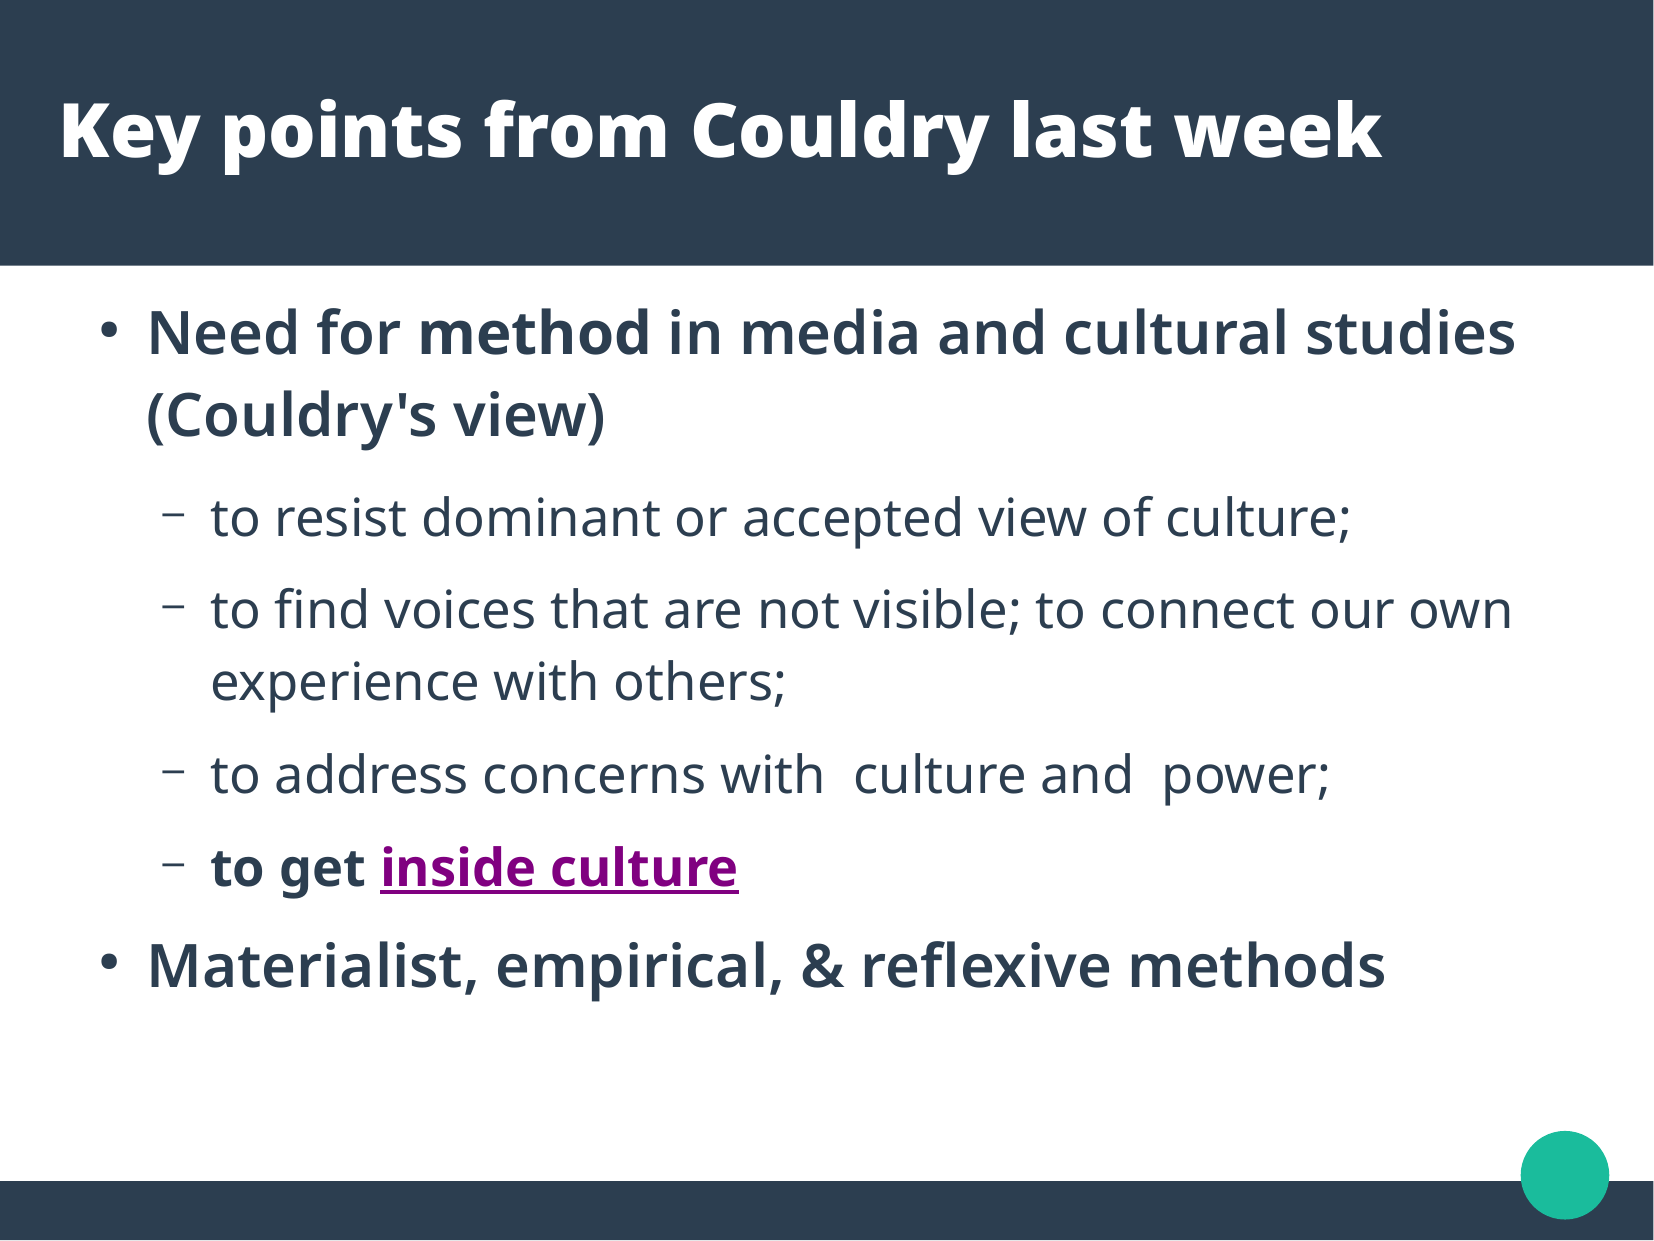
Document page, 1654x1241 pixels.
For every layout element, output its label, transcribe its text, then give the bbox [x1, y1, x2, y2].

title Key points from Couldry last week [59, 49, 1595, 207]
list Need for method in media and cultural studies (Couldry's view) to resist dominant or accepted view of culture; to find voices that are not visible; to connect our own experience with others; to address concerns with culture and power; to get inside culture Materialist, empirical, & reflexive methods [82, 290, 1571, 1010]
